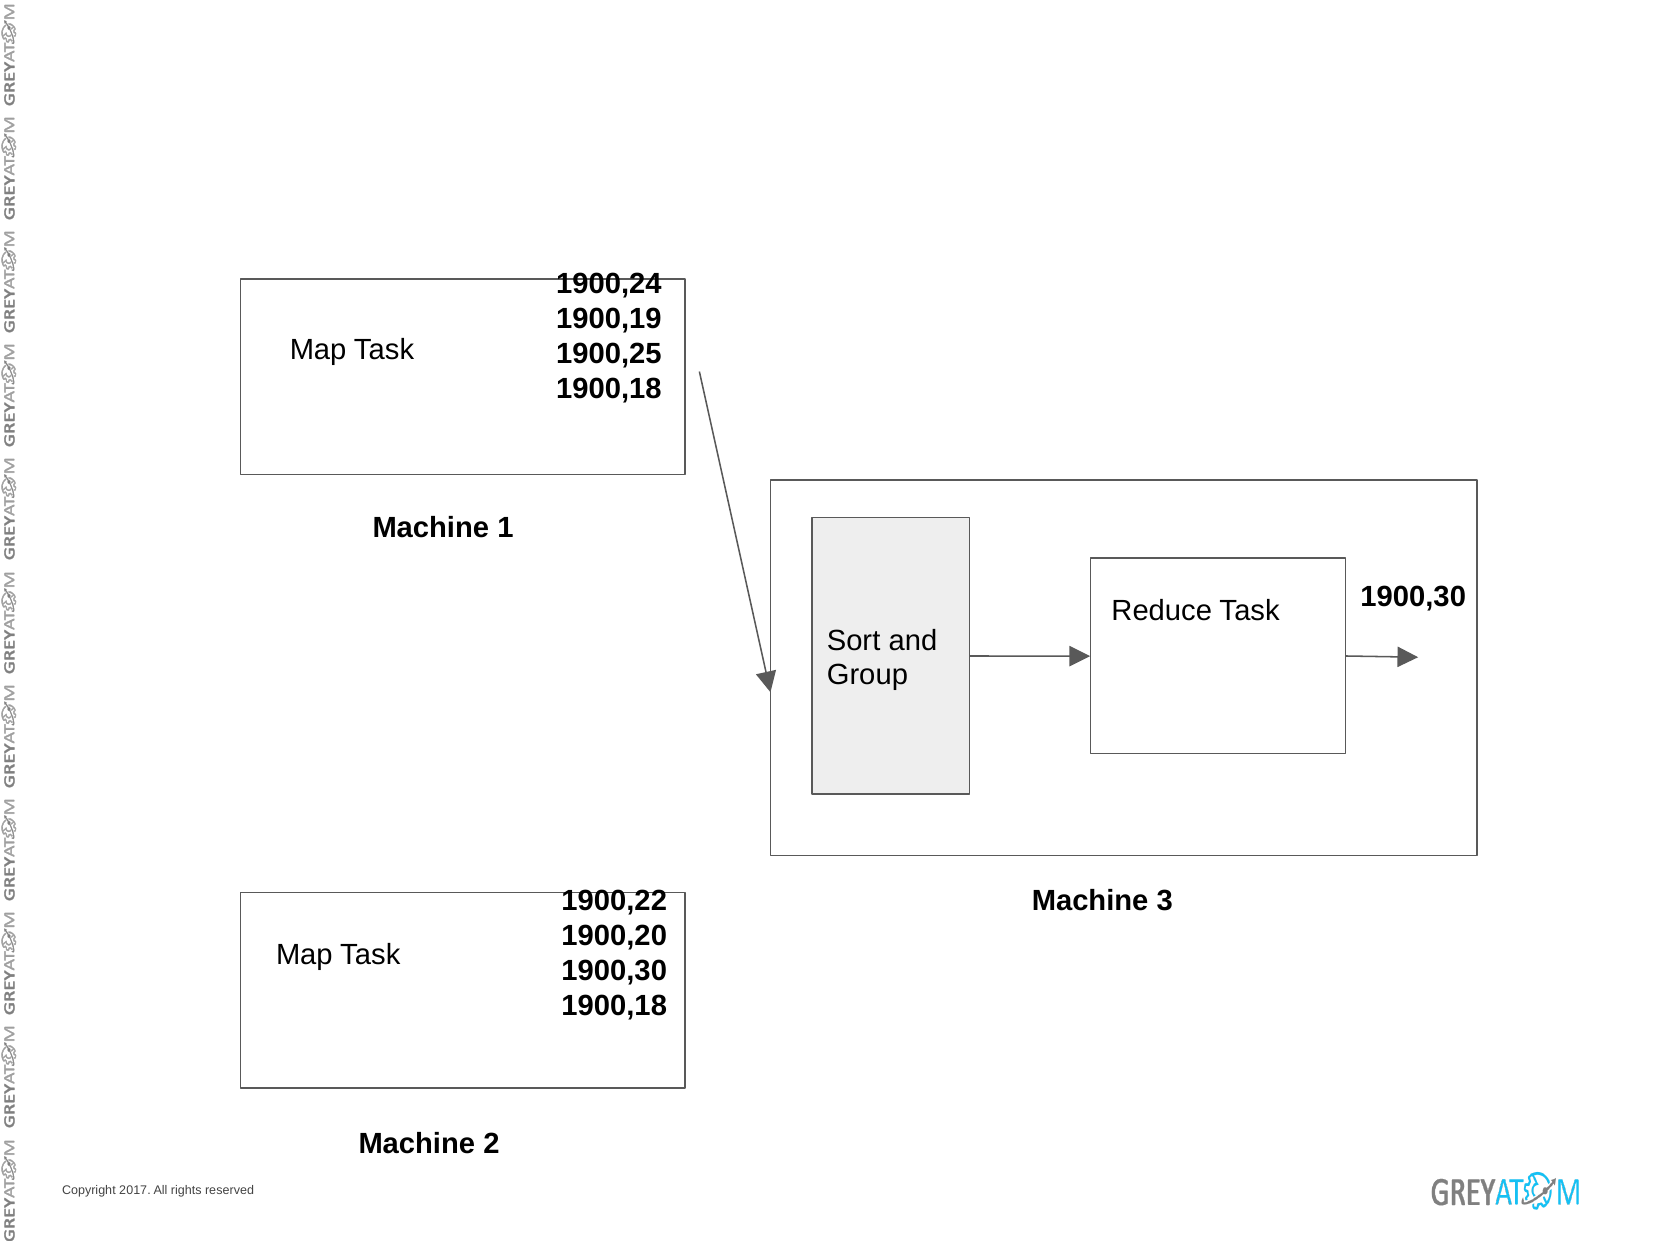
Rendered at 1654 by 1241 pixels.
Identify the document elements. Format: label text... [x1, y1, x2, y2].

picture [1430, 1168, 1581, 1212]
picture [1, 912, 17, 1015]
text_box 1900,30 [1345, 562, 1521, 640]
picture [1, 4, 17, 106]
text_box 1900,22 1900,20 1900,30 1900,18 [546, 866, 705, 1110]
picture [1, 799, 17, 901]
picture [1, 1026, 17, 1128]
picture [1, 231, 17, 333]
picture [1, 117, 17, 220]
text_box Reduce Task [1096, 576, 1328, 688]
text_box 1900,24 1900,19 1900,25 1900,18 [541, 249, 700, 493]
text_box Machine 3 [1017, 866, 1232, 978]
picture [1, 1140, 17, 1241]
picture [1, 458, 17, 560]
text_box Sort and Group [812, 517, 970, 794]
text_box Machine 1 [357, 493, 572, 605]
text_box Machine 2 [343, 1109, 558, 1222]
text_box Map Task [275, 315, 490, 428]
picture [1, 685, 17, 788]
text_box Map Task [261, 920, 476, 1032]
picture [1, 572, 17, 674]
picture [1, 344, 17, 447]
